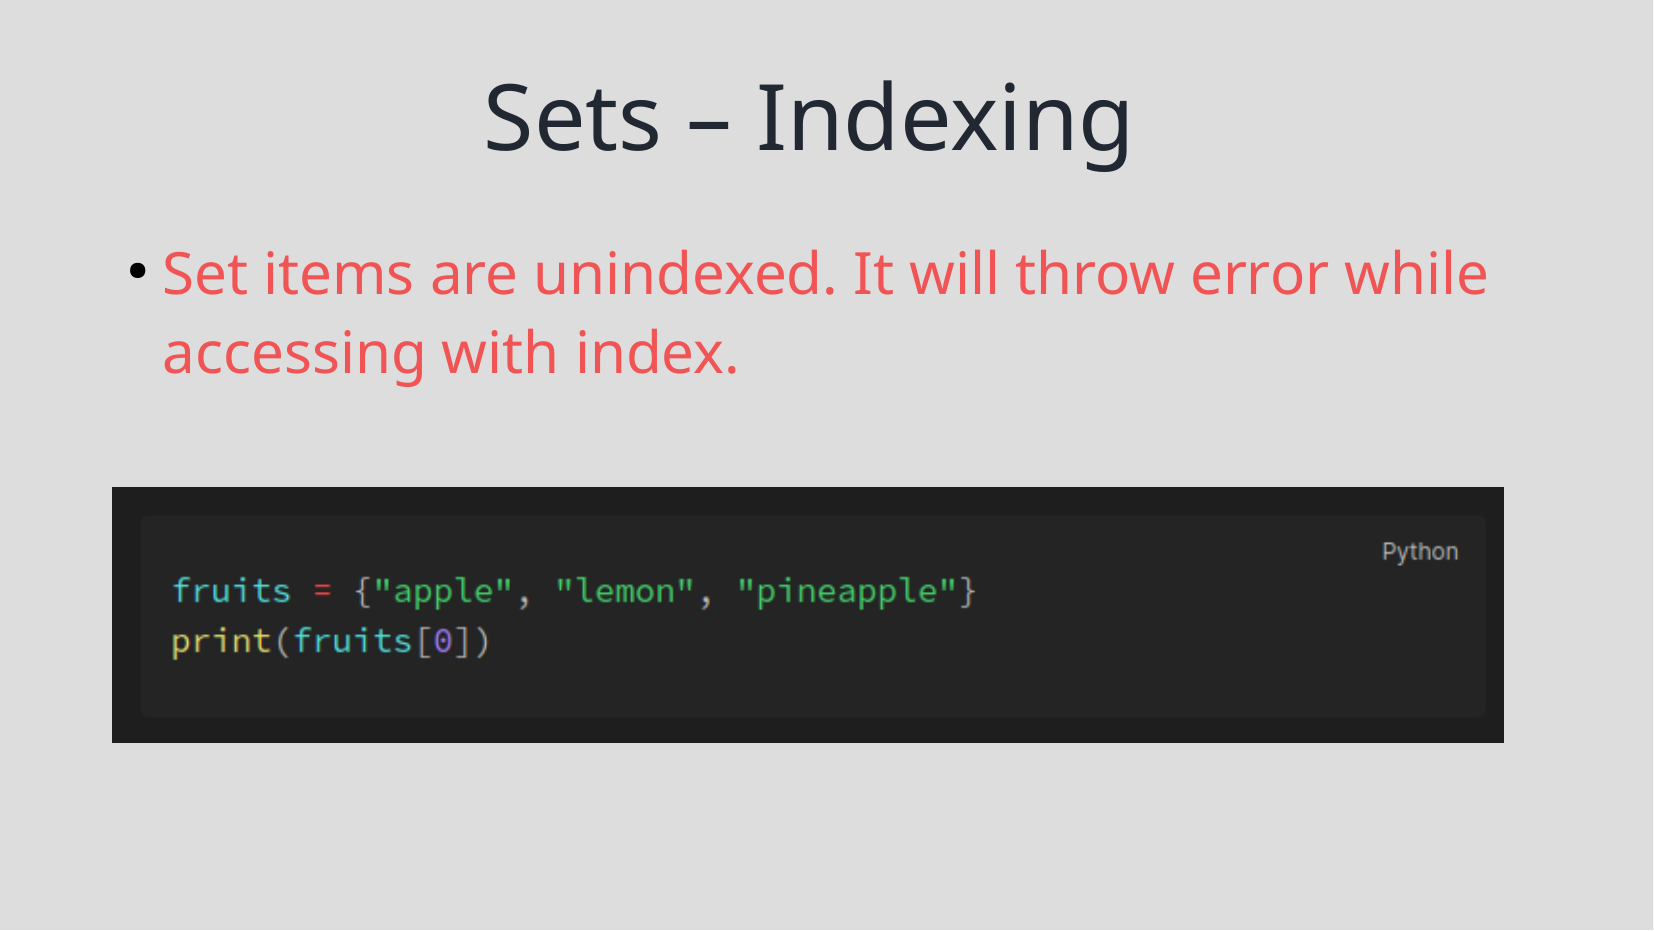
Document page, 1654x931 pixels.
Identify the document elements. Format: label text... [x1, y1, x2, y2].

title Sets – Indexing [82, 37, 1538, 193]
picture [112, 487, 1504, 743]
text_box Set items are unindexed. It will throw error while accessing with index. [112, 225, 1613, 384]
